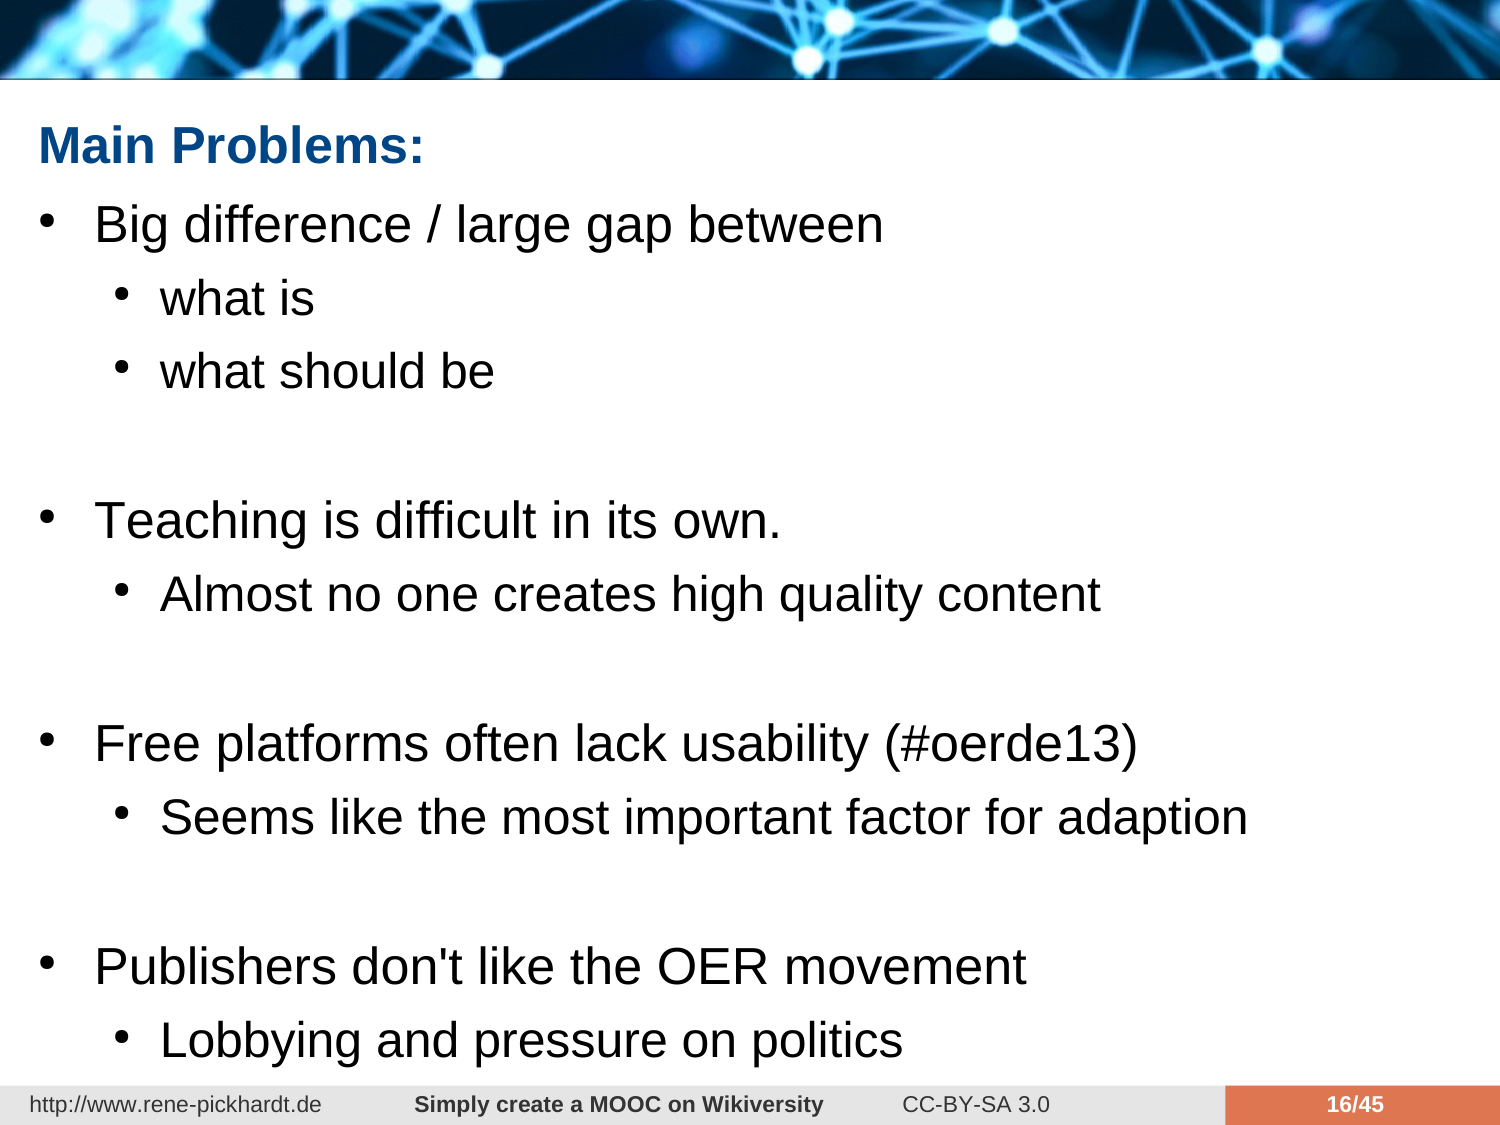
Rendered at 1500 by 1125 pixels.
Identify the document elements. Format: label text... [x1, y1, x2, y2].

list Big difference / large gap between what is what should be Teaching is difficult in its own. Almost no one creates high quality content Free platforms often lack usability (#oerde13) Seems like the most important factor for adaption Publishers don't like the OER movement Lobbying and pressure on politics [23, 183, 1483, 1078]
picture [0, 0, 1500, 80]
title Main Problems: [23, 112, 1500, 187]
